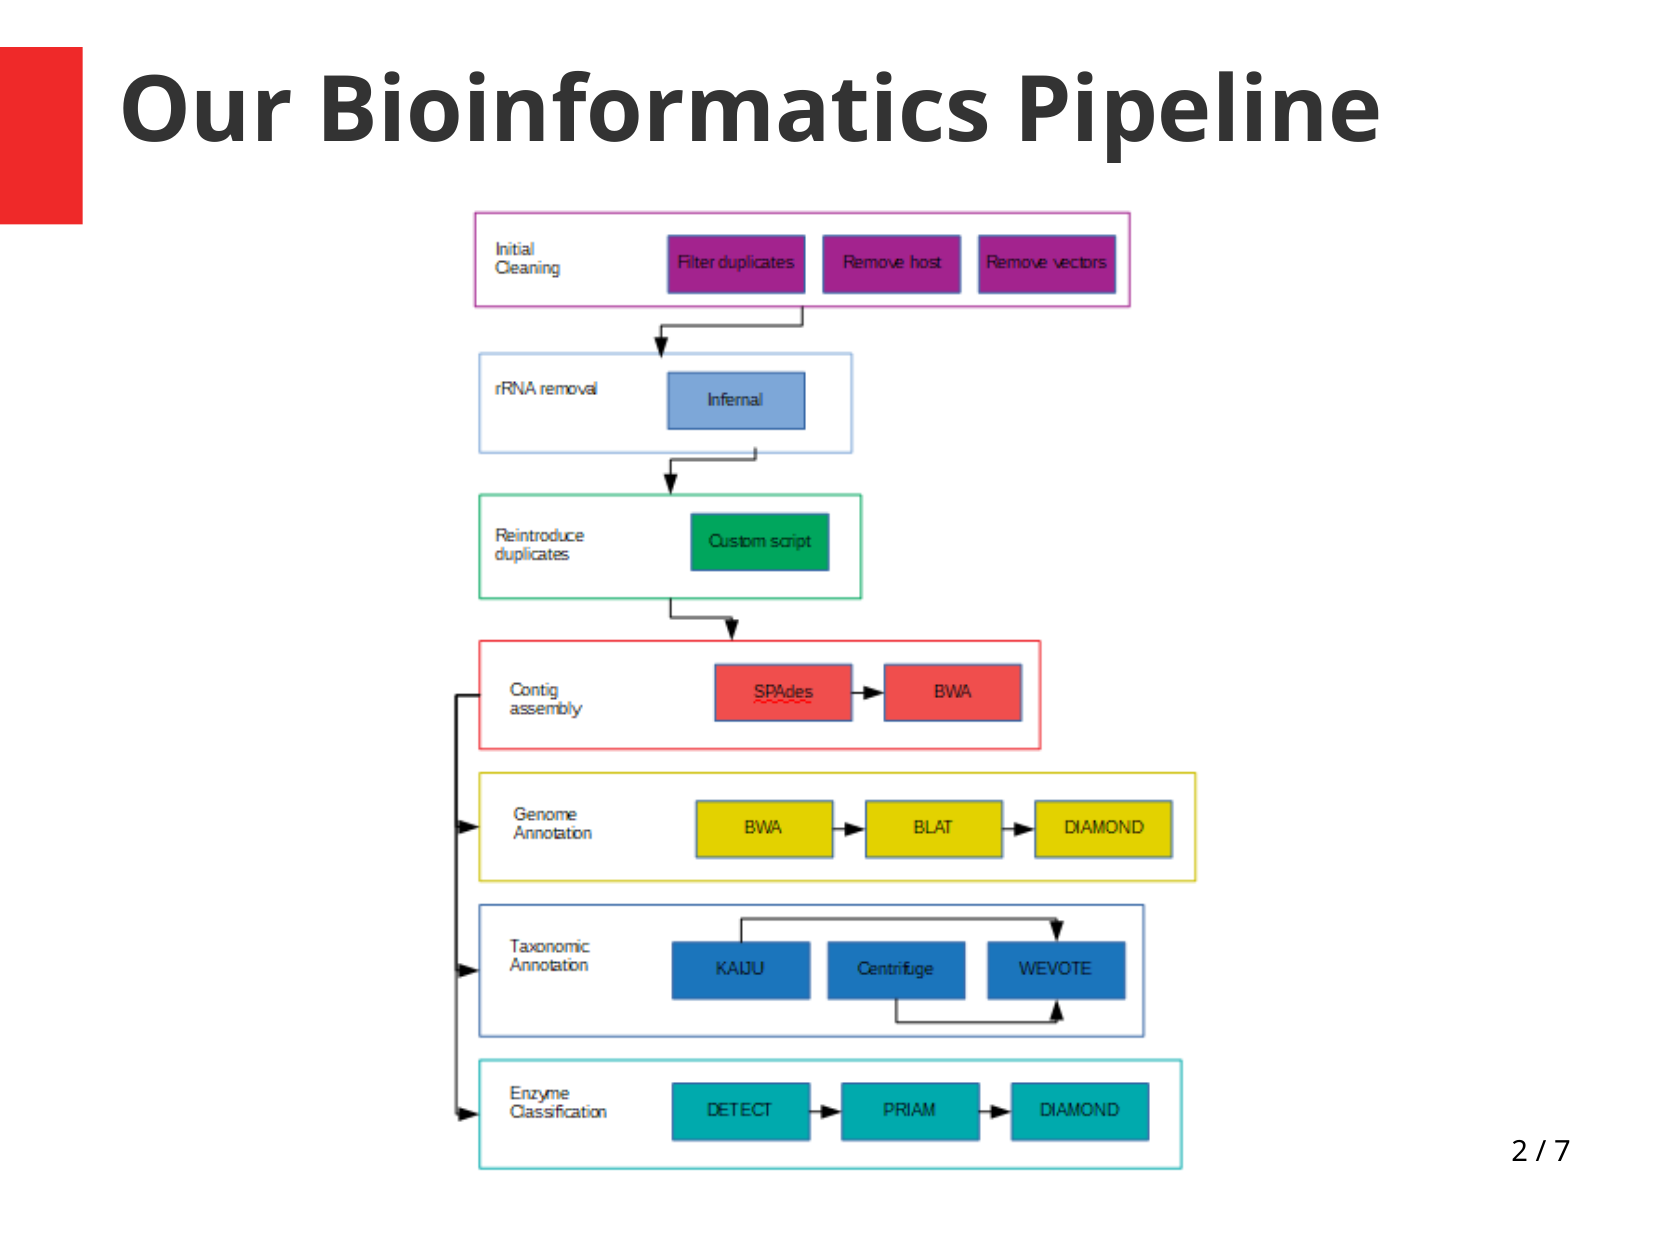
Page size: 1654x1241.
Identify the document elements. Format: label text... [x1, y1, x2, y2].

picture [436, 196, 1215, 1201]
title Our Bioinformatics Pipeline [118, 2, 1571, 210]
